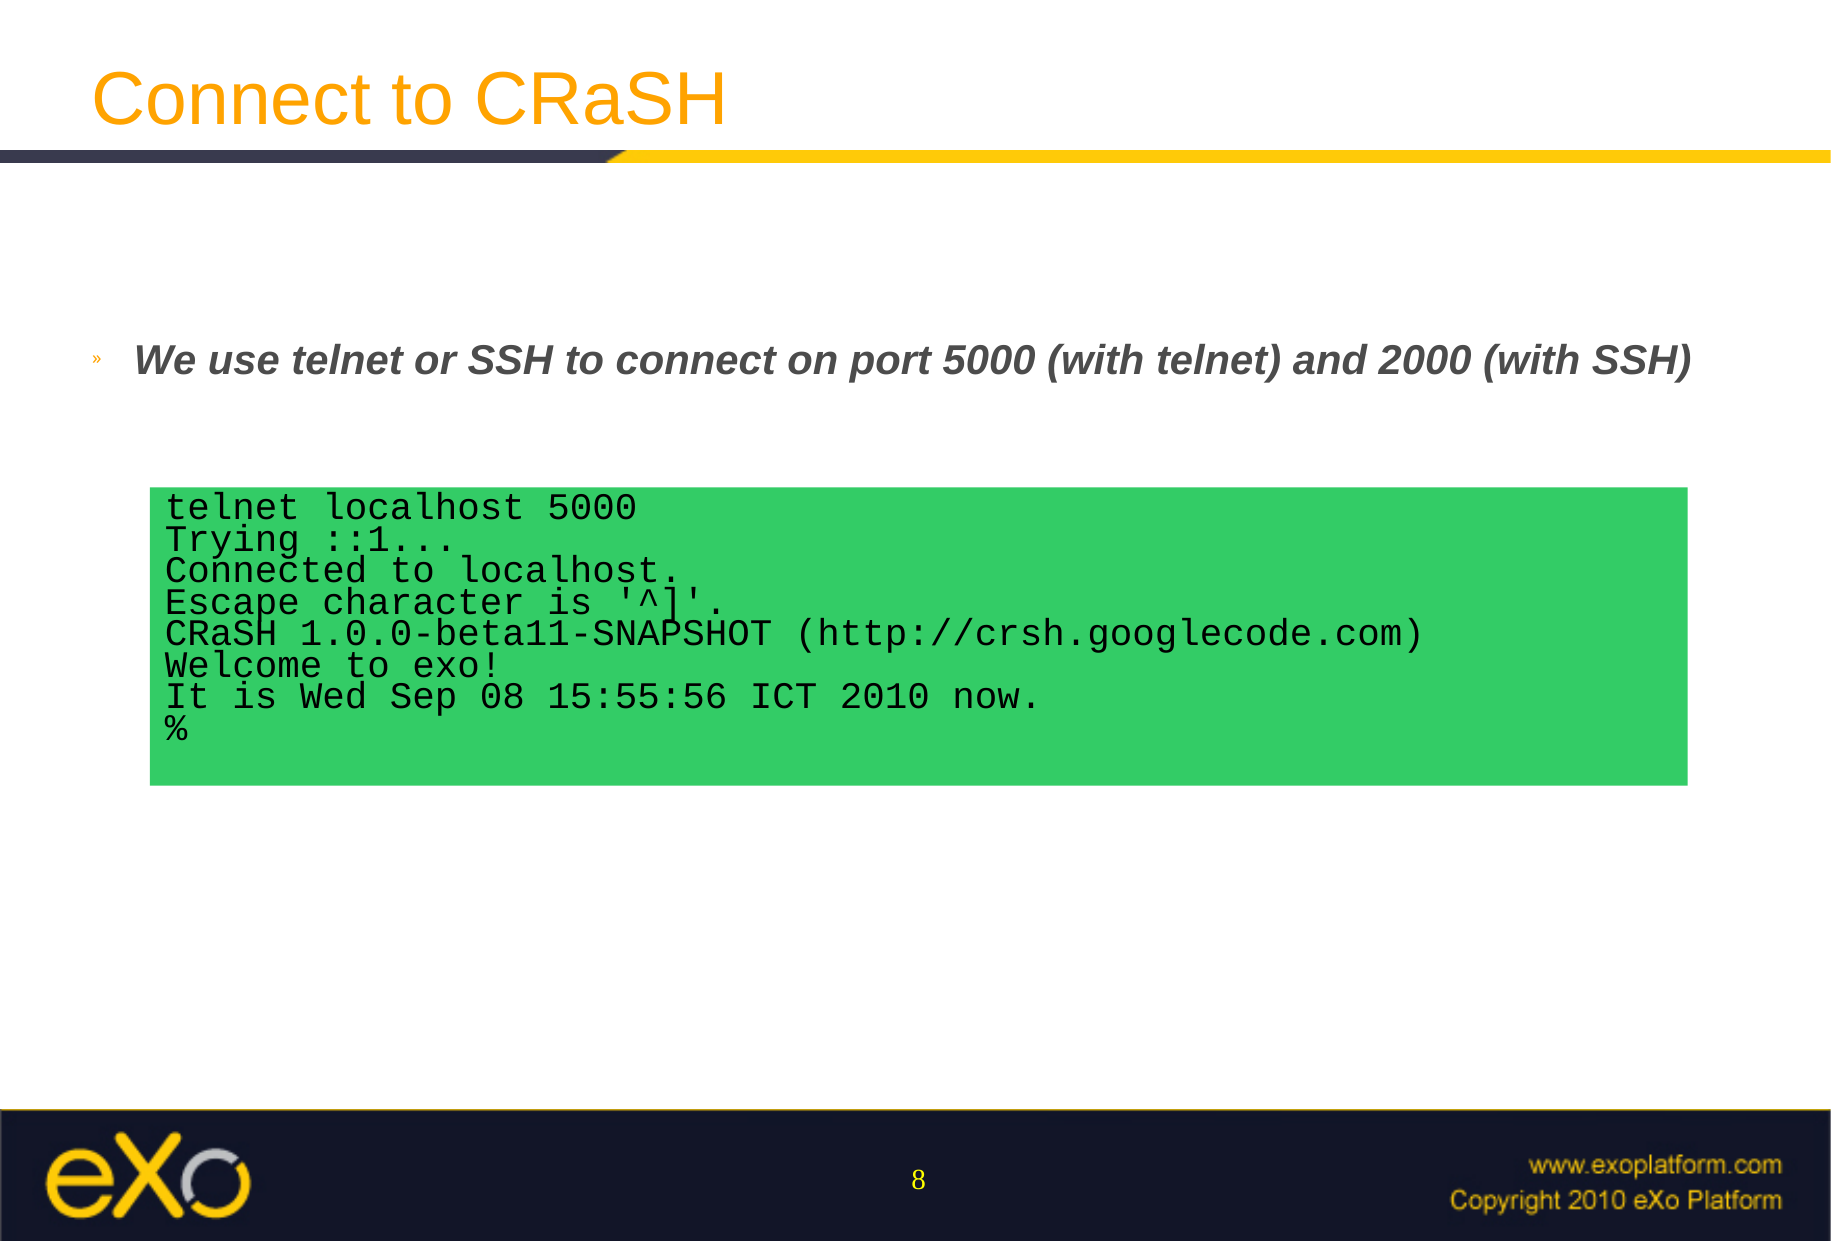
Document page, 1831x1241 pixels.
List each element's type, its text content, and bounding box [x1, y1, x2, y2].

picture [0, 1109, 1831, 1241]
text_box Connect to CRaSH [91, 49, 1740, 151]
text_box We use telnet or SSH to connect on port 5000 (with telnet) and 2000 (with SSH) [91, 232, 1740, 1071]
text_box telnet localhost 5000 Trying ::1... Connected to localhost. Escape character is '^]'. CRaSH 1.0.0-beta11-SNAPSHOT (http://crsh.googlecode.com) Welcome to exo! It is Wed Sep 08 15:55:56 ICT 2010 now. % [149, 487, 1688, 786]
picture [0, 150, 1831, 163]
